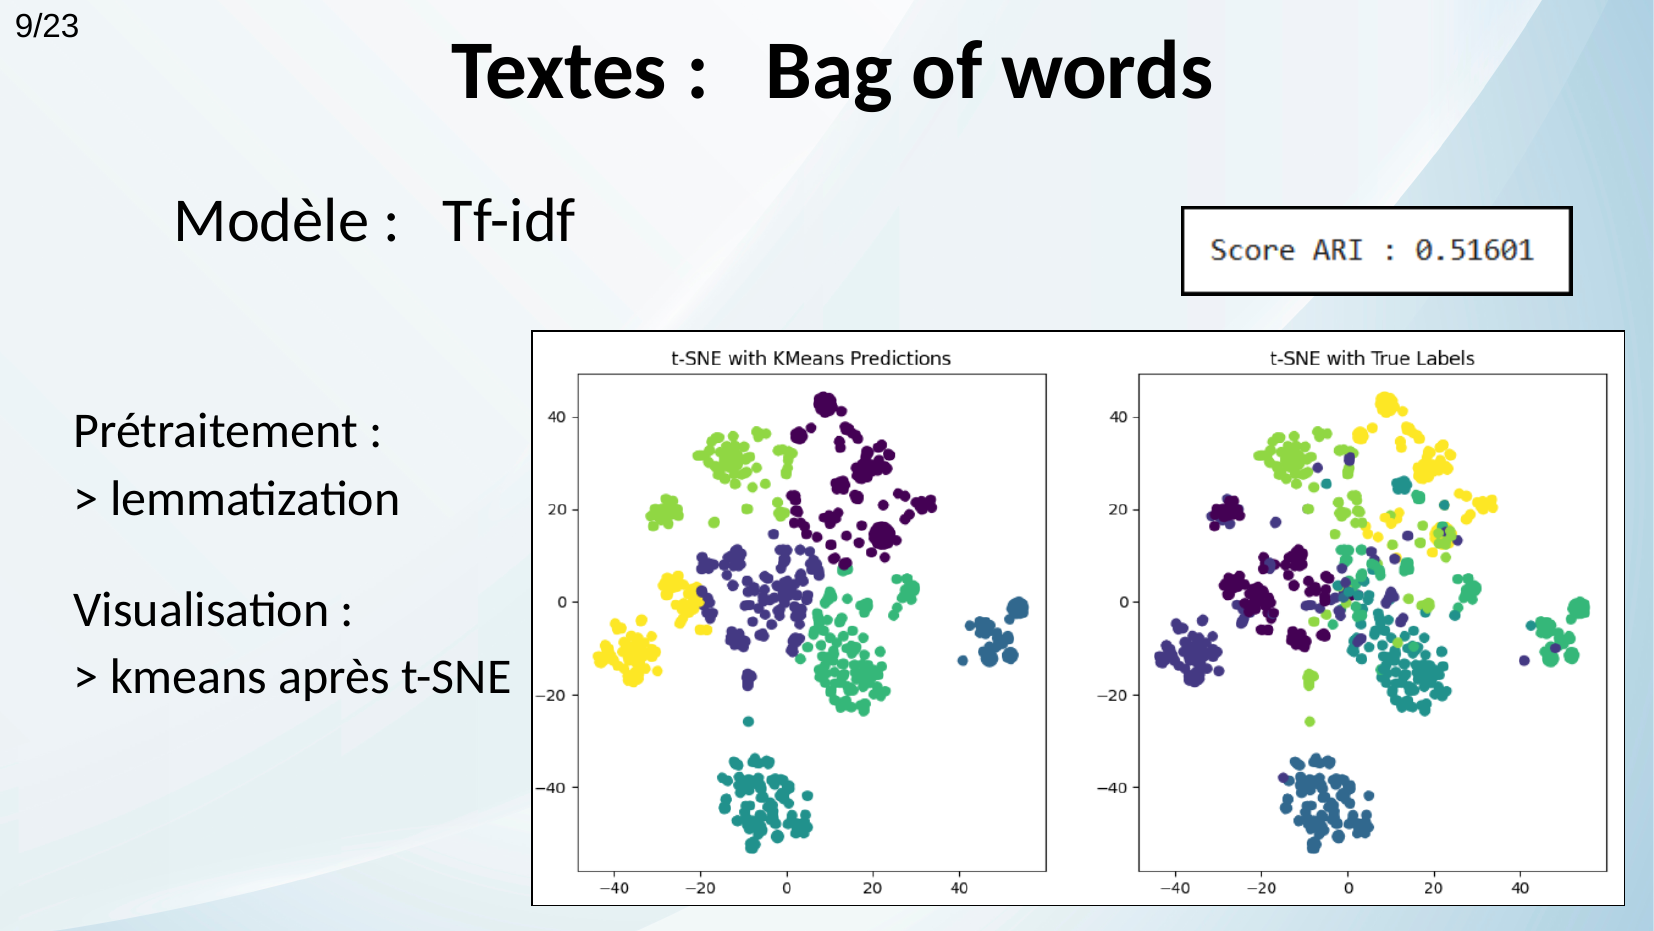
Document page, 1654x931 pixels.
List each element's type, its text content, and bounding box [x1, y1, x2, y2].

title Textes : Bag of words [88, 0, 1577, 156]
text_box 9/23 [0, 0, 88, 60]
picture [0, 0, 1654, 931]
text_box Modèle : Tf-idf Prétraitement : > lemmatization Visualisation : > kmeans après t-SNE [59, 187, 827, 714]
